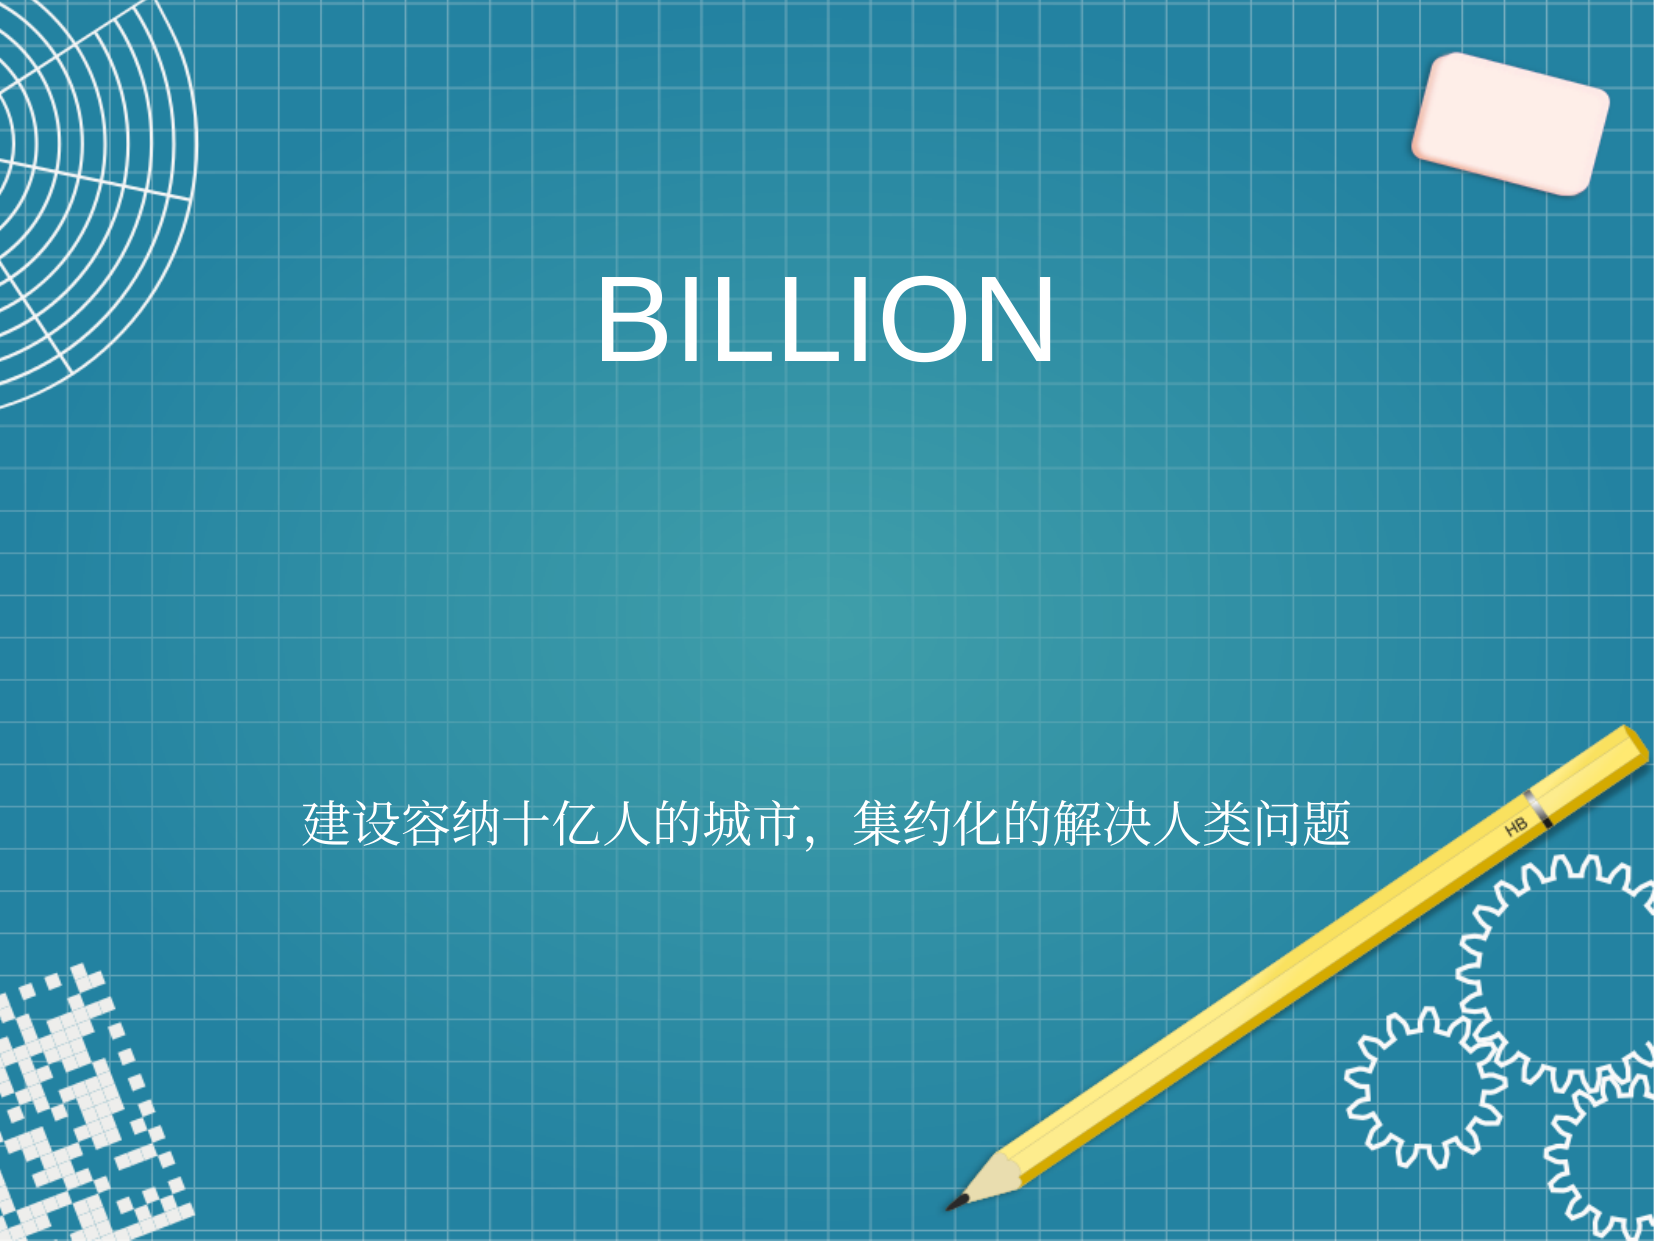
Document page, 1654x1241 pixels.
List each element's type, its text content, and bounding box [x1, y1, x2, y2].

title BILLION [82, 177, 1571, 461]
picture [0, 0, 1654, 1241]
subtitle 建设容纳十亿人的城市，集约化的解决人类问题 [82, 519, 1571, 1123]
